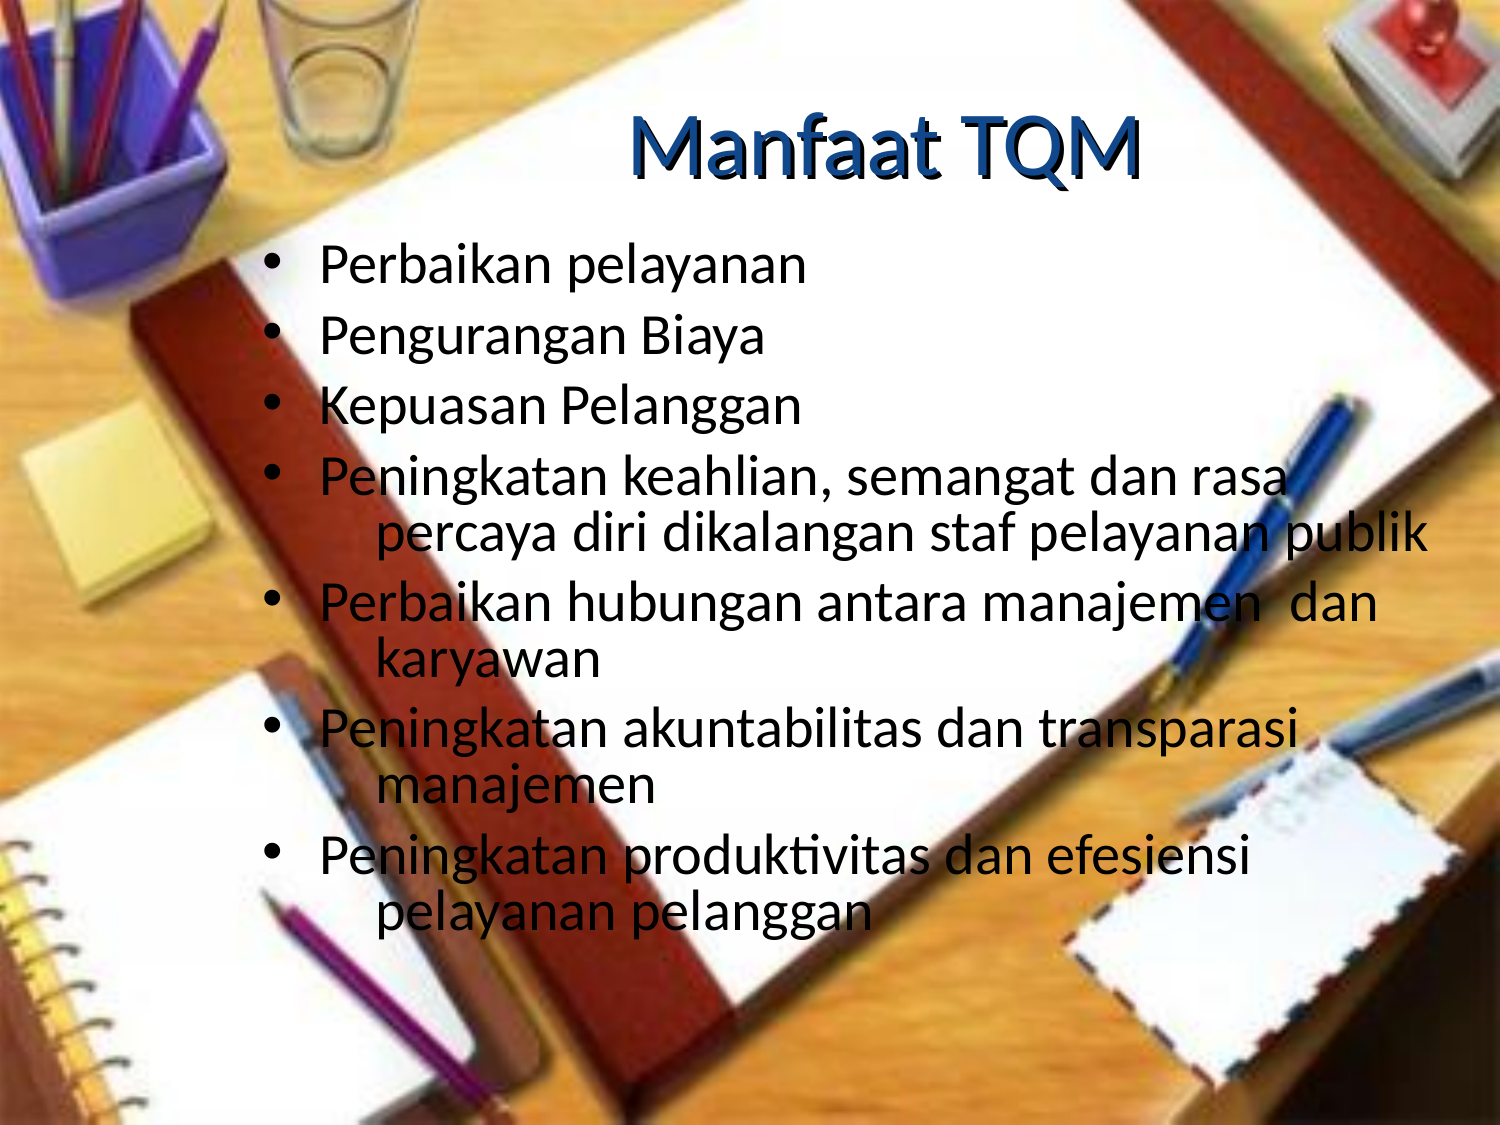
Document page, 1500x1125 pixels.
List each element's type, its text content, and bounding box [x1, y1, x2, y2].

title Manfaat TQM [269, 45, 1500, 231]
list Perbaikan pelayanan Pengurangan Biaya Kepuasan Pelanggan Peningkatan keahlian, semangat dan rasa percaya diri dikalangan staf pelayanan publik Perbaikan hubungan antara manajemen dan karyawan Peningkatan akuntabilitas dan transparasi manajemen Peningkatan produktivitas dan efesiensi pelayanan pelanggan [247, 231, 1500, 1020]
